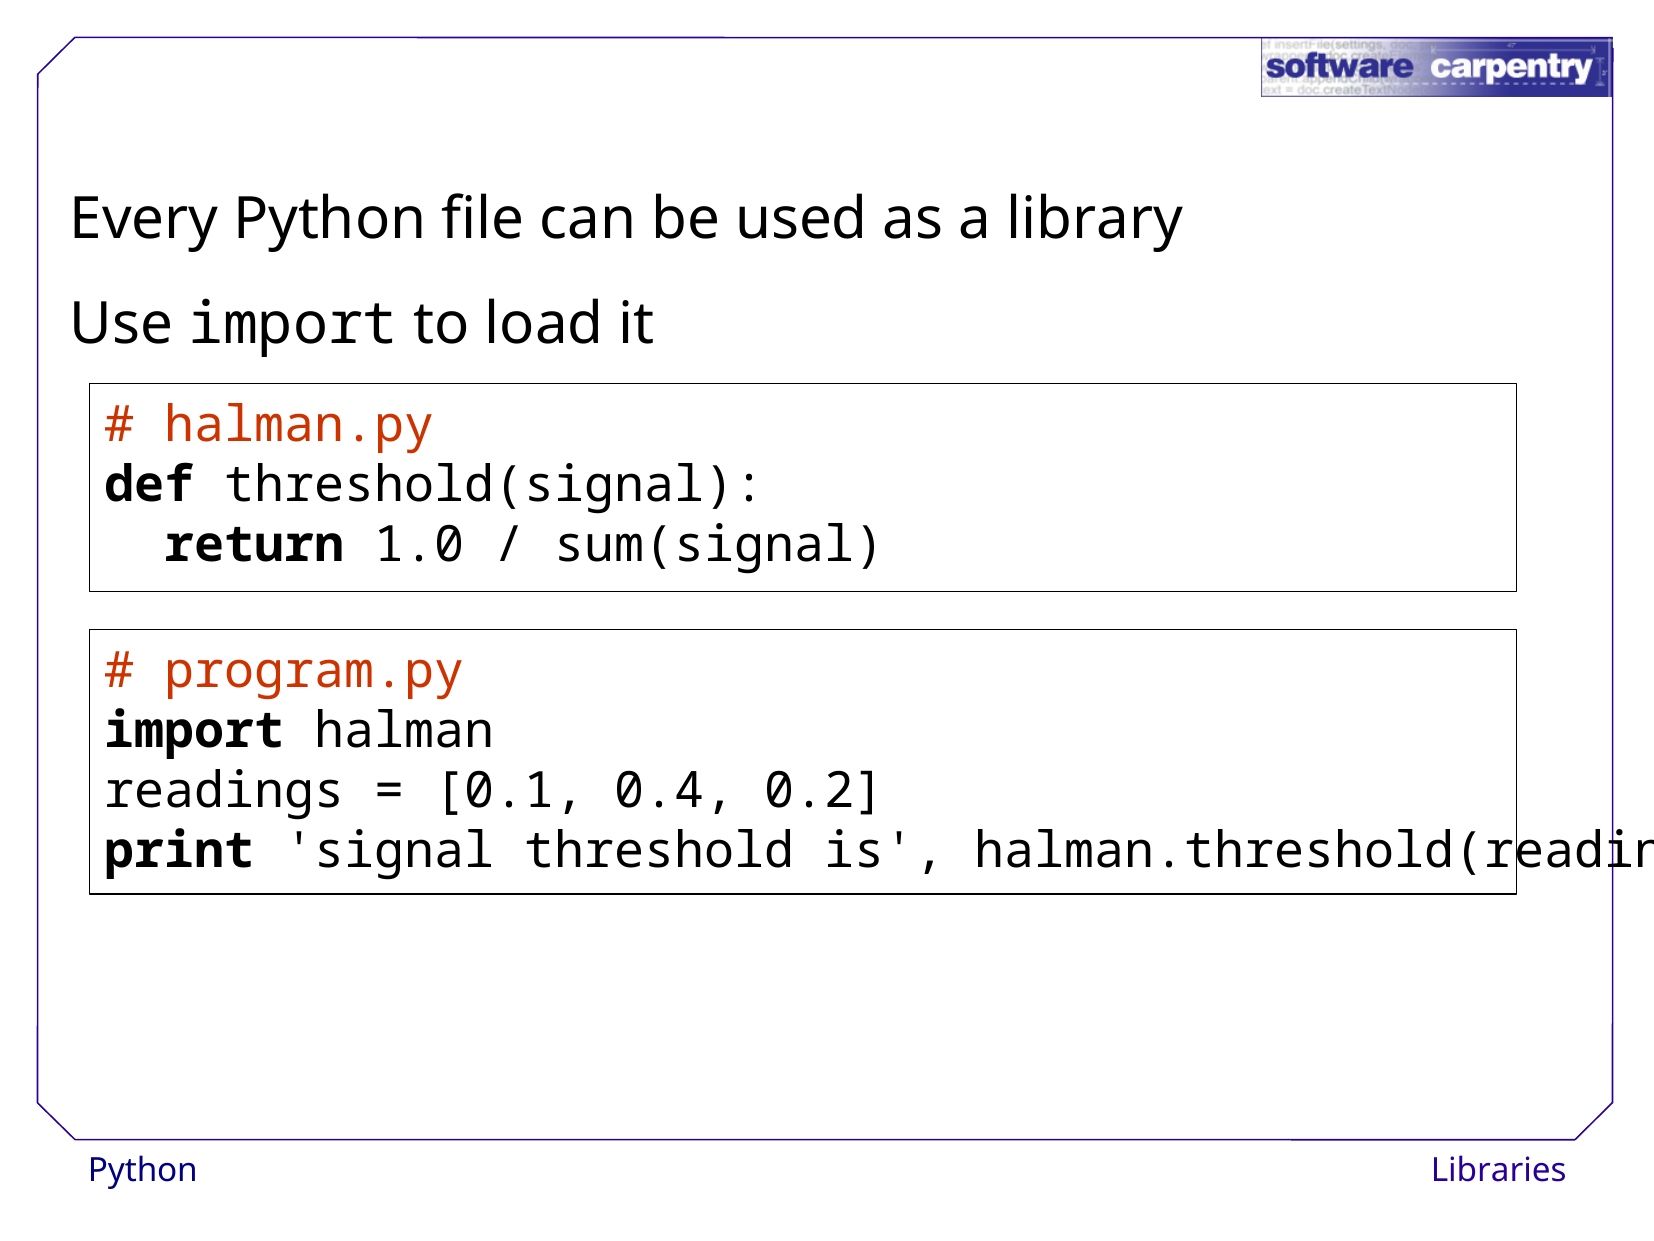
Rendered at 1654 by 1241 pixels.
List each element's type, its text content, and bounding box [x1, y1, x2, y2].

picture [1261, 39, 1613, 97]
text_box Every Python file can be used as a library Use import to load it [54, 137, 1349, 364]
text_box # halman.py def threshold(signal): return 1.0 / sum(signal) [89, 383, 1517, 592]
text_box # program.py import halman readings = [0.1, 0.4, 0.2] print 'signal threshold is', halman.threshold(readings) [89, 629, 1517, 895]
